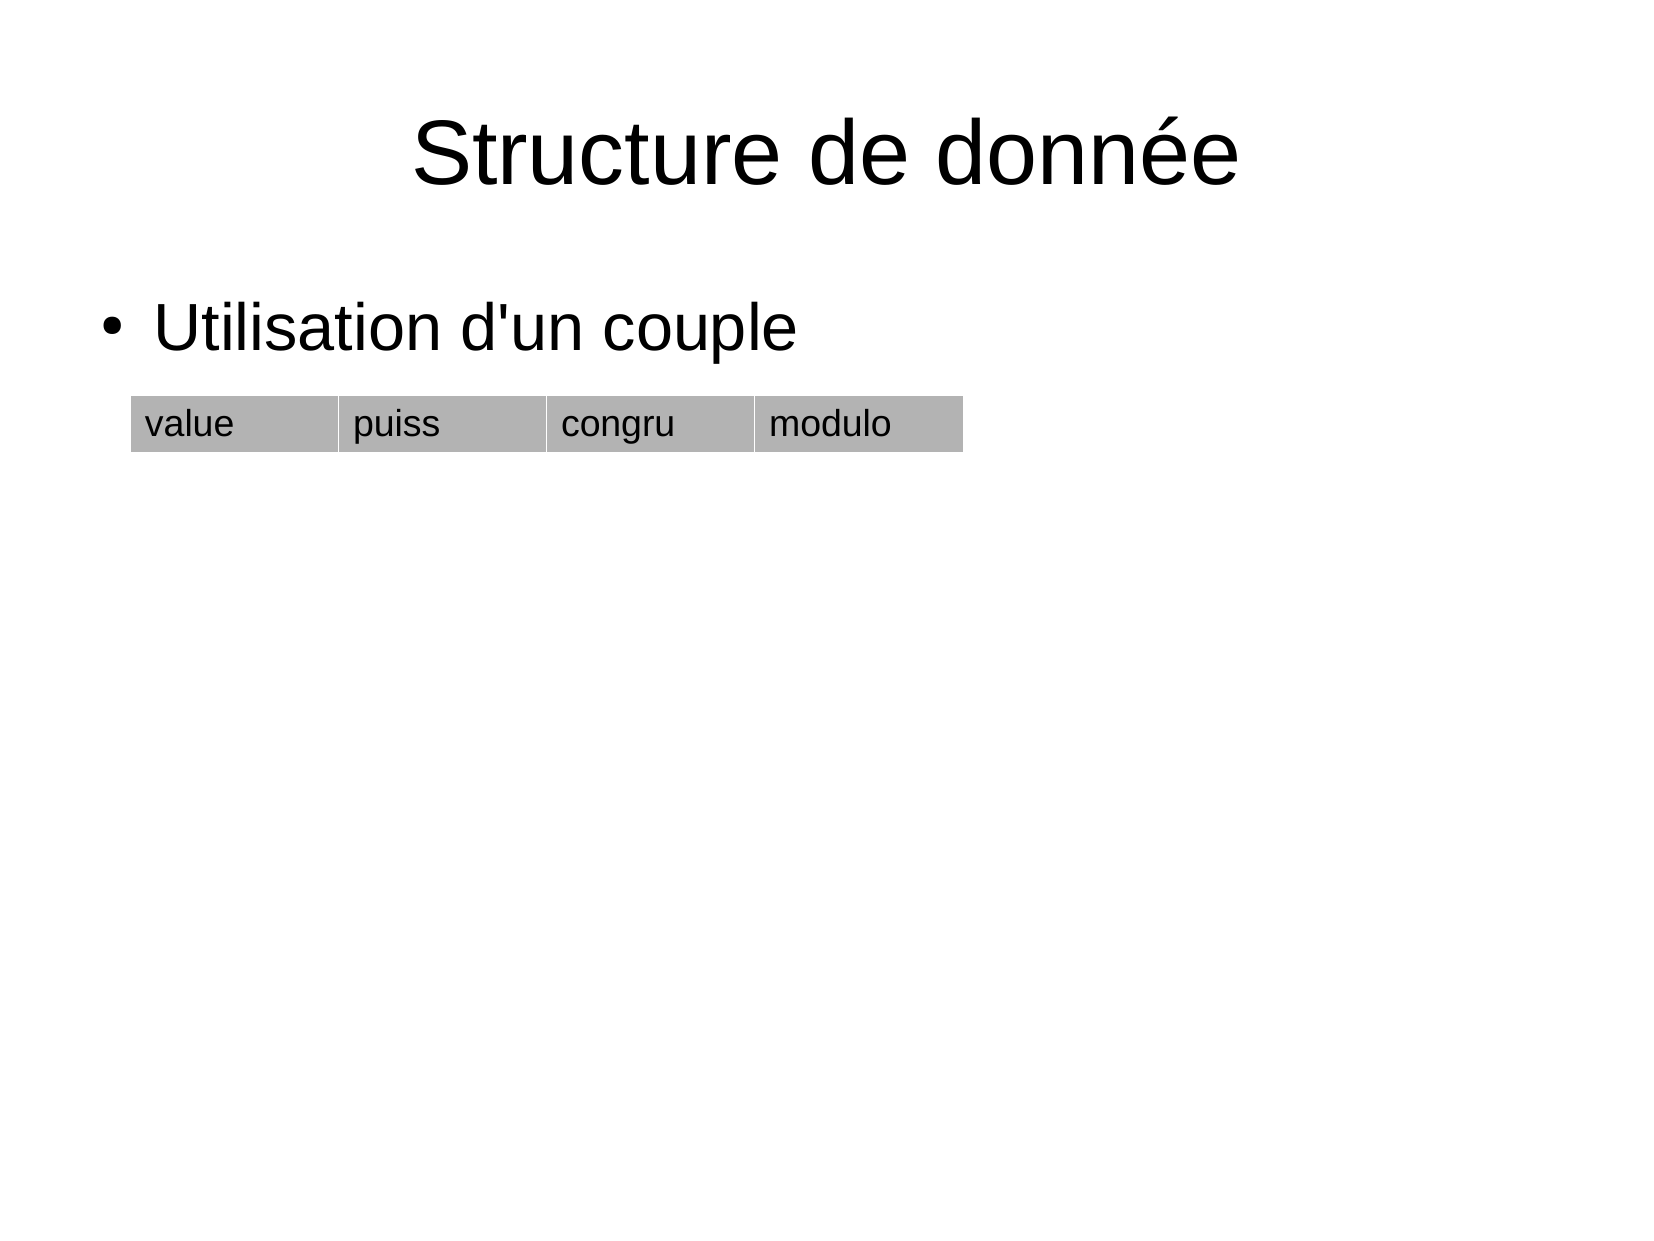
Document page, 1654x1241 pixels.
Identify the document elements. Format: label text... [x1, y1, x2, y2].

list Utilisation d'un couple [82, 290, 1571, 1010]
table_header modulo [755, 396, 963, 452]
table_header value [131, 396, 338, 452]
table_header congru [547, 396, 754, 452]
table_header puiss [339, 396, 546, 452]
title Structure de donnée [82, 49, 1571, 257]
